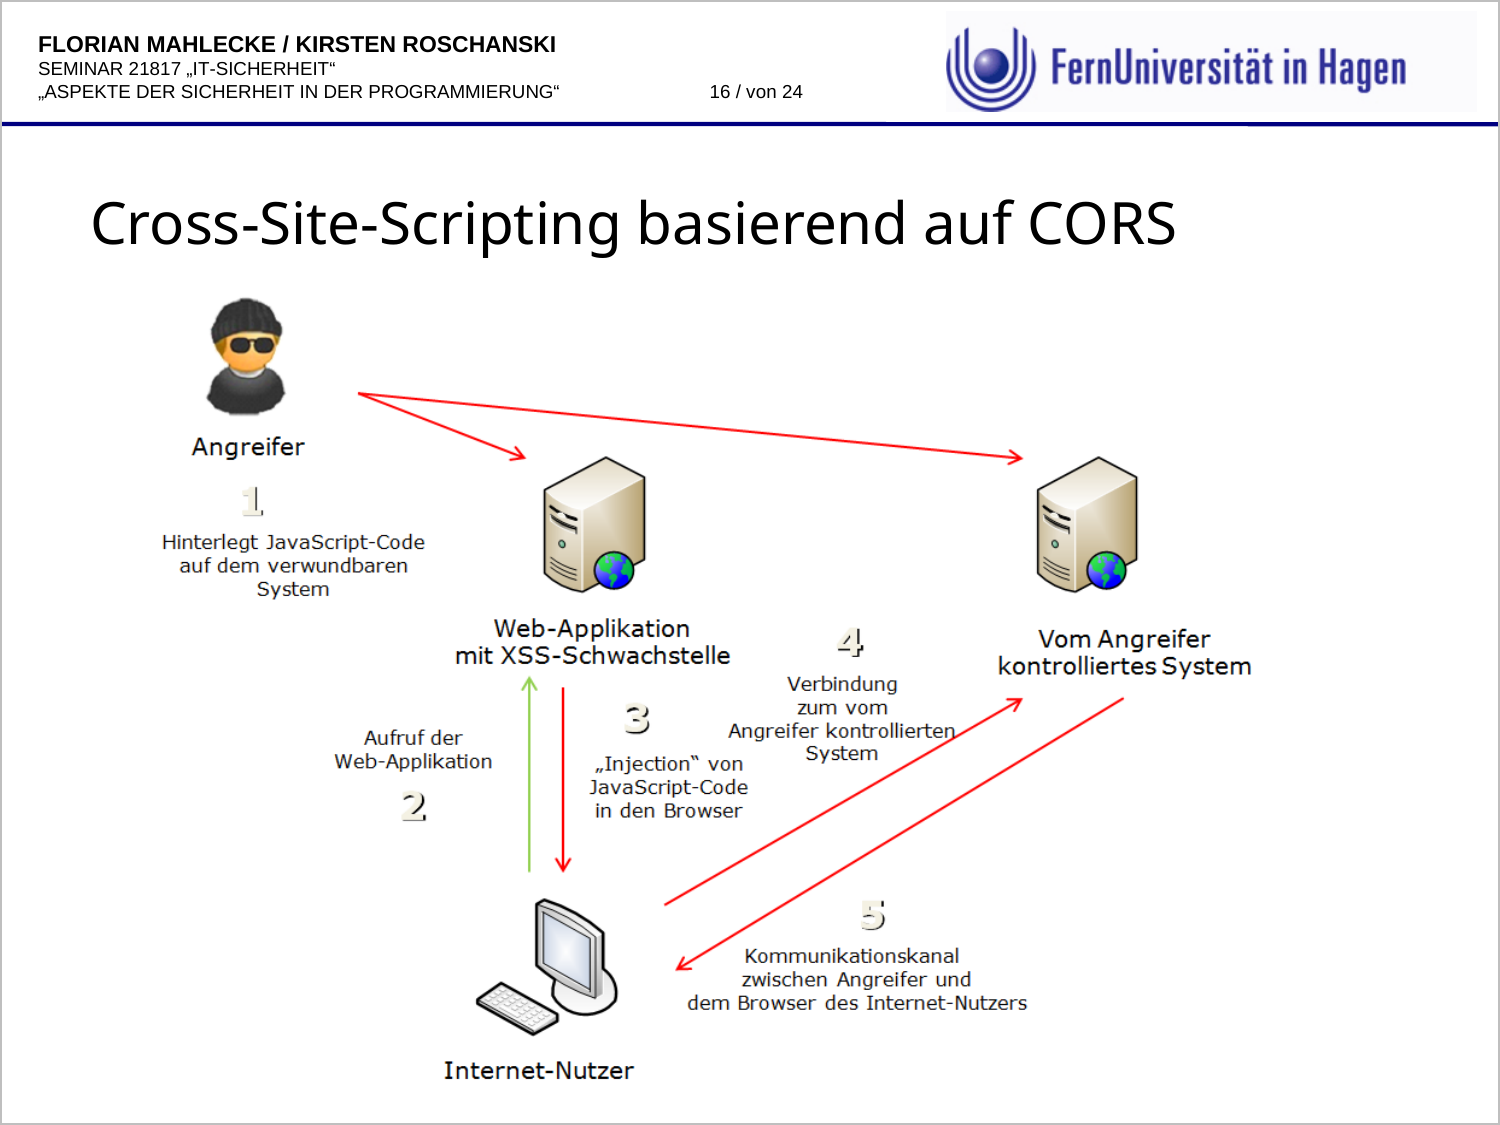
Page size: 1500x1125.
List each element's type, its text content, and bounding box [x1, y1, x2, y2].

picture [946, 11, 1477, 112]
title Cross-Site-Scripting basierend auf CORS [75, 127, 1425, 316]
picture [141, 283, 1288, 1099]
